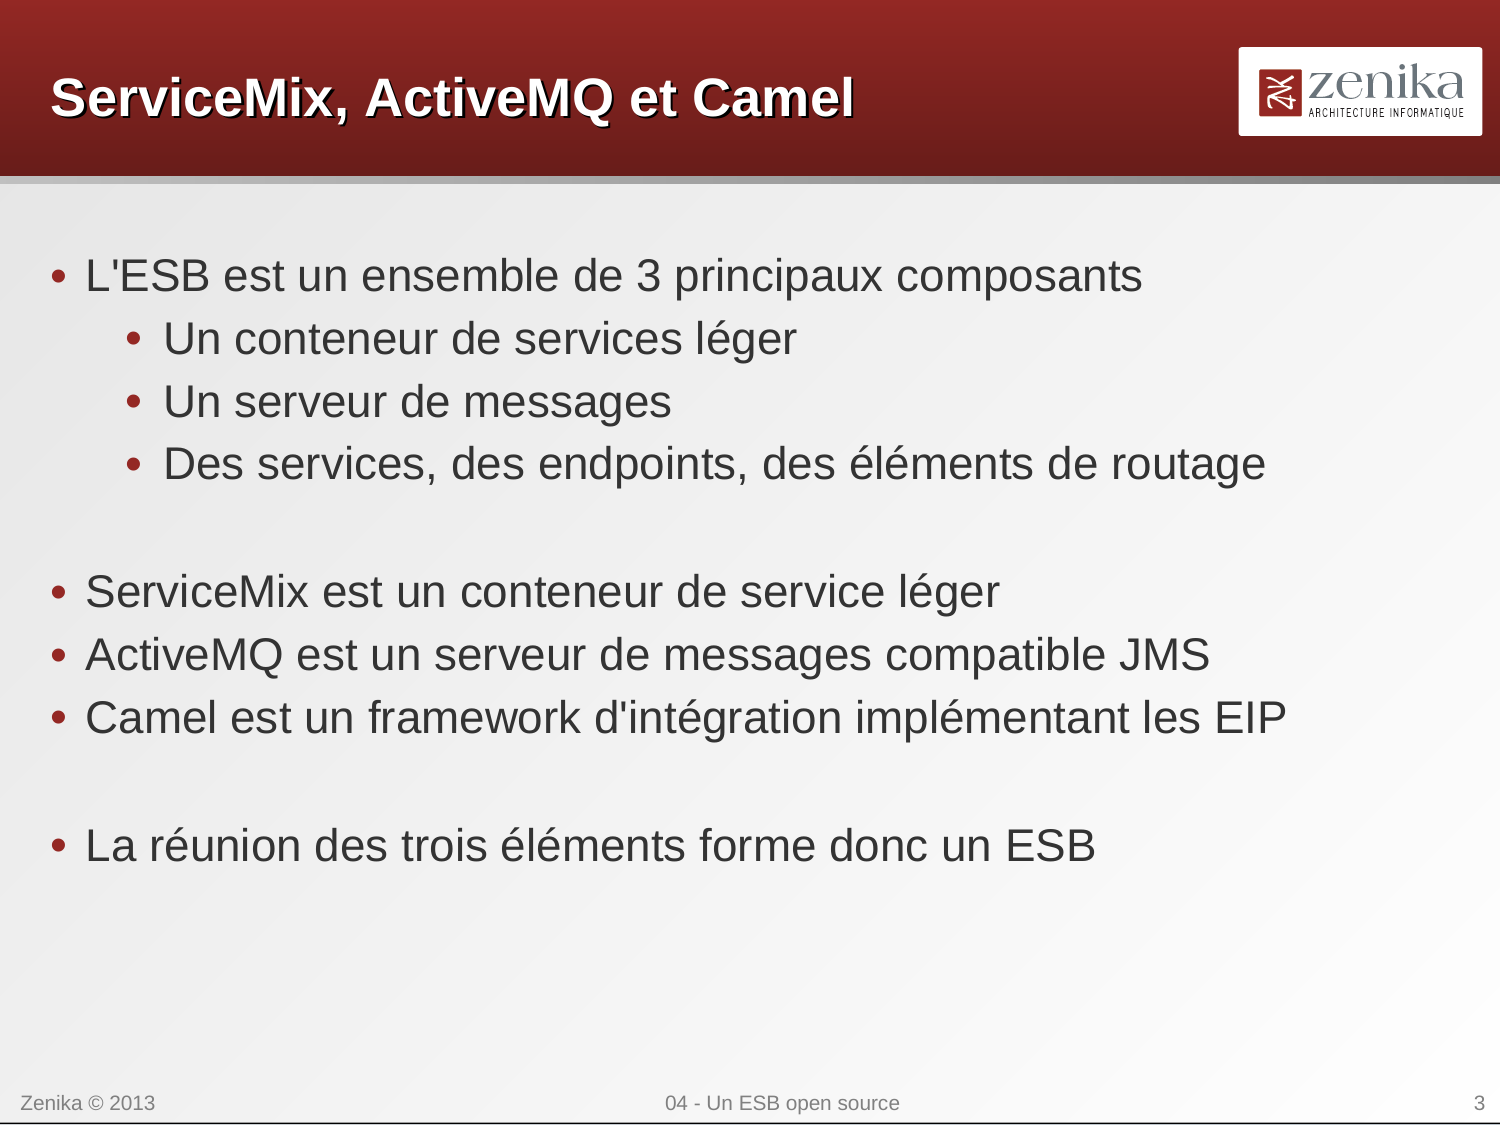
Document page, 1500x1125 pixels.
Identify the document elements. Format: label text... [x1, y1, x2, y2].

list L'ESB est un ensemble de 3 principaux composants Un conteneur de services léger Un serveur de messages Des services, des endpoints, des éléments de routage ServiceMix est un conteneur de service léger ActiveMQ est un serveur de messages compatible JMS Camel est un framework d'intégration implémentant les EIP La réunion des trois éléments forme donc un ESB [50, 250, 1477, 1064]
title ServiceMix, ActiveMQ et Camel [50, 15, 1206, 180]
picture [1257, 58, 1464, 125]
